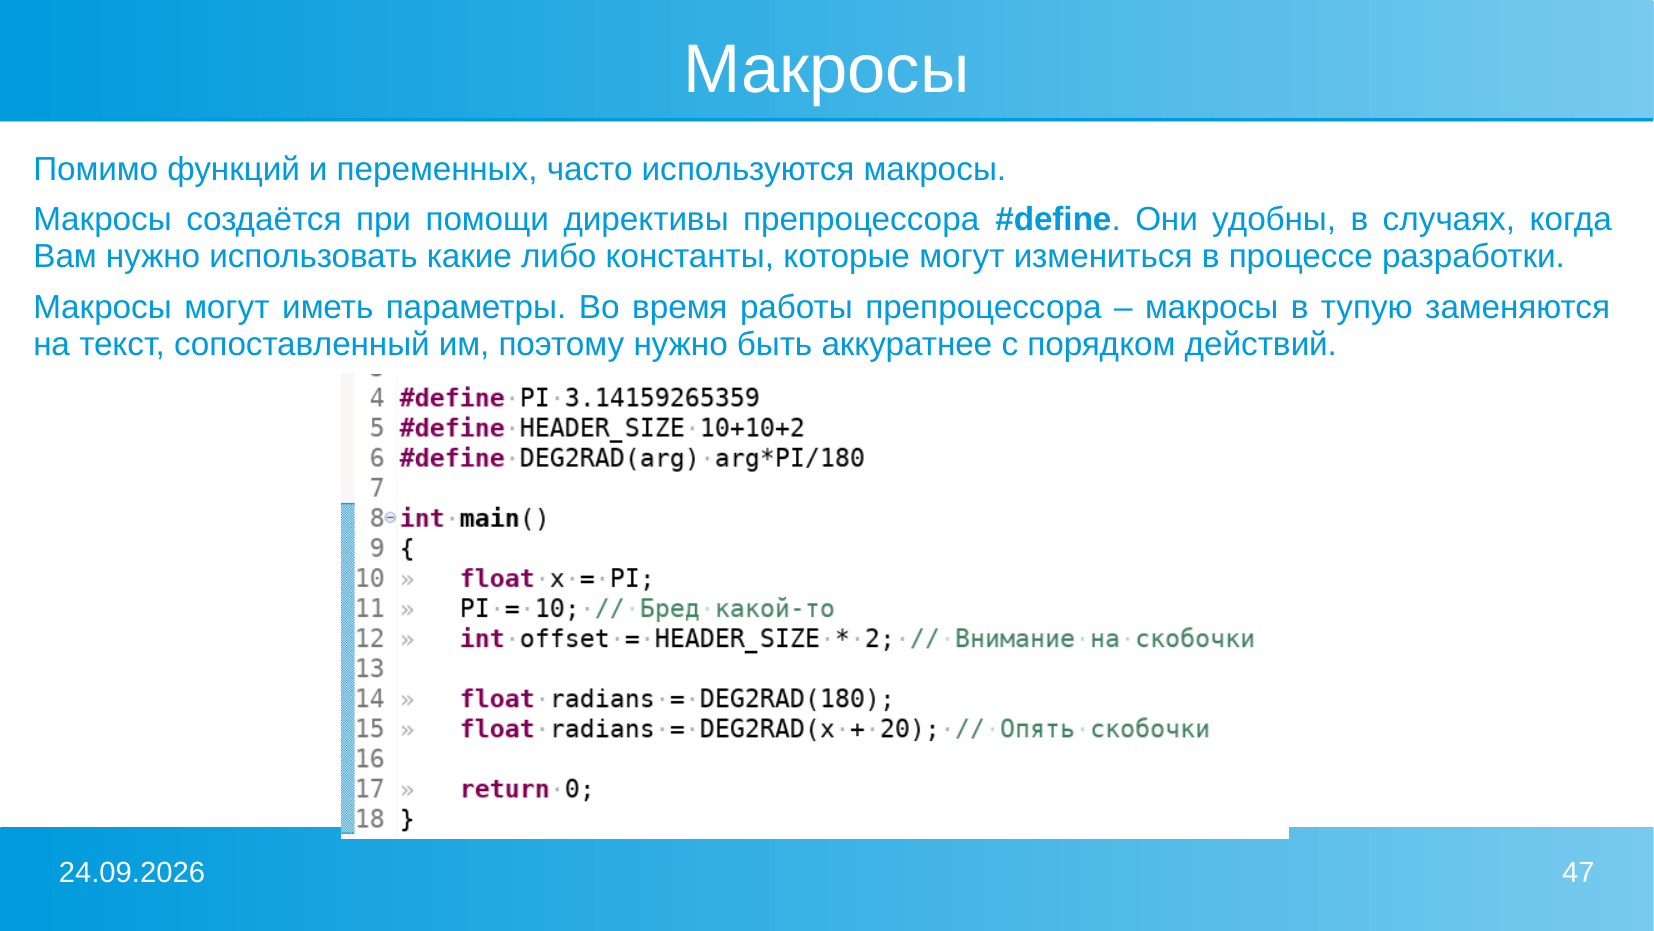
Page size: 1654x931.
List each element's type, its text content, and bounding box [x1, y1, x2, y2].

title Макросы [59, 29, 1595, 108]
list Помимо функций и переменных, часто используются макросы. Макросы создаётся при помощи директивы препроцессора #define. Они удобны, в случаях, когда Вам нужно использовать какие либо константы, которые могут измениться в процессе разработки. Макросы могут иметь параметры. Во время работы препроцессора – макросы в тупую заменяются на текст, сопоставленный им, поэтому нужно быть аккуратнее с порядком действий. [33, 150, 1613, 376]
picture [341, 374, 1289, 839]
